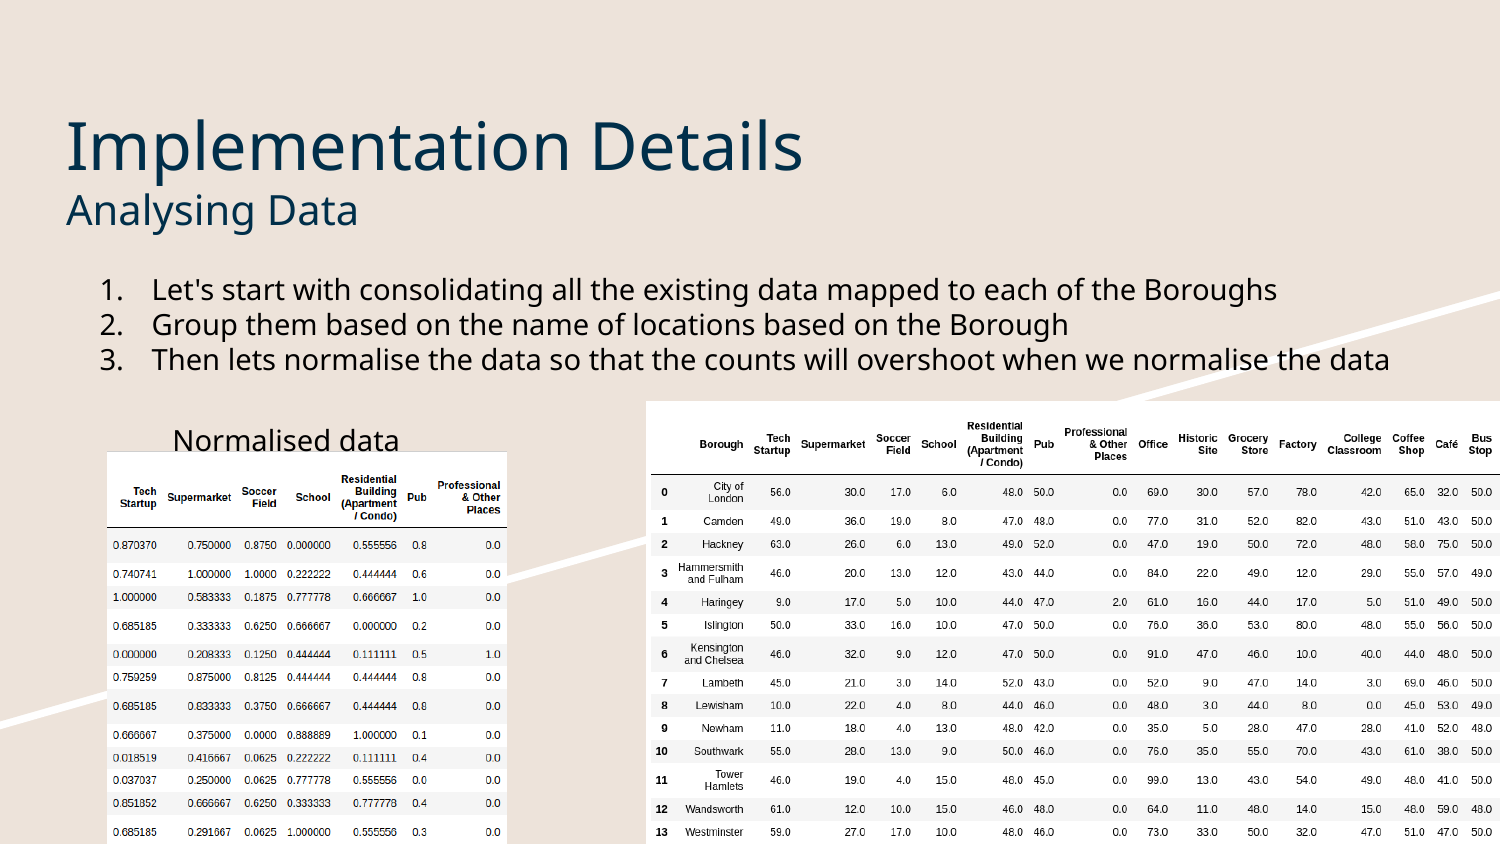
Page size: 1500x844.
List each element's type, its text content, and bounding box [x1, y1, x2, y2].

title Implementation Details Analysing Data [51, 88, 1449, 299]
picture [107, 451, 507, 844]
picture [646, 401, 1500, 844]
text_box Let's start with consolidating all the existing data mapped to each of the Boroughs Group them based on the name of locations based on the Borough Then lets normalise the data so that the counts will overshoot when we normalise the data [61, 256, 1489, 402]
text_box Normalised data [157, 406, 468, 447]
